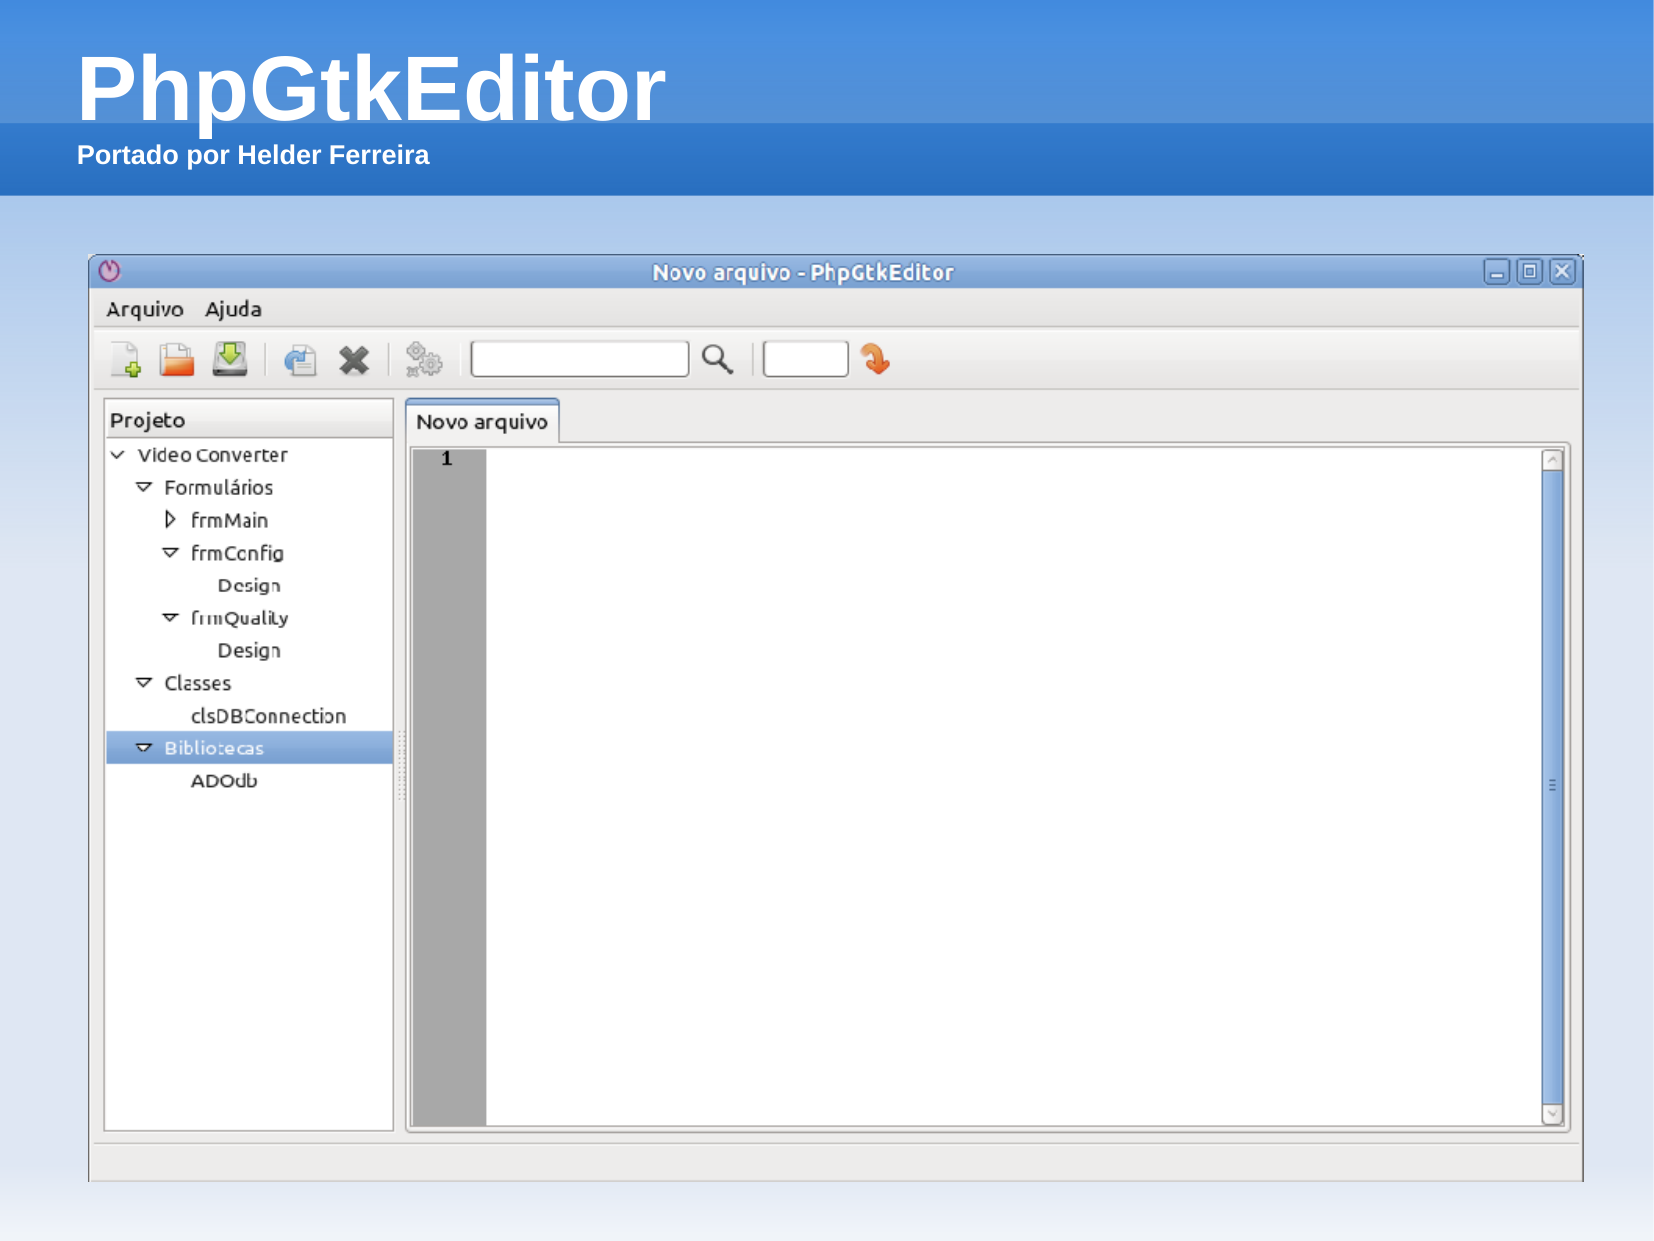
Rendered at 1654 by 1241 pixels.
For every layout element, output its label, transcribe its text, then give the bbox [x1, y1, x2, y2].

picture [0, 0, 1654, 1241]
title PhpGtkEditor Portado por Helder Ferreira [76, 0, 1565, 208]
